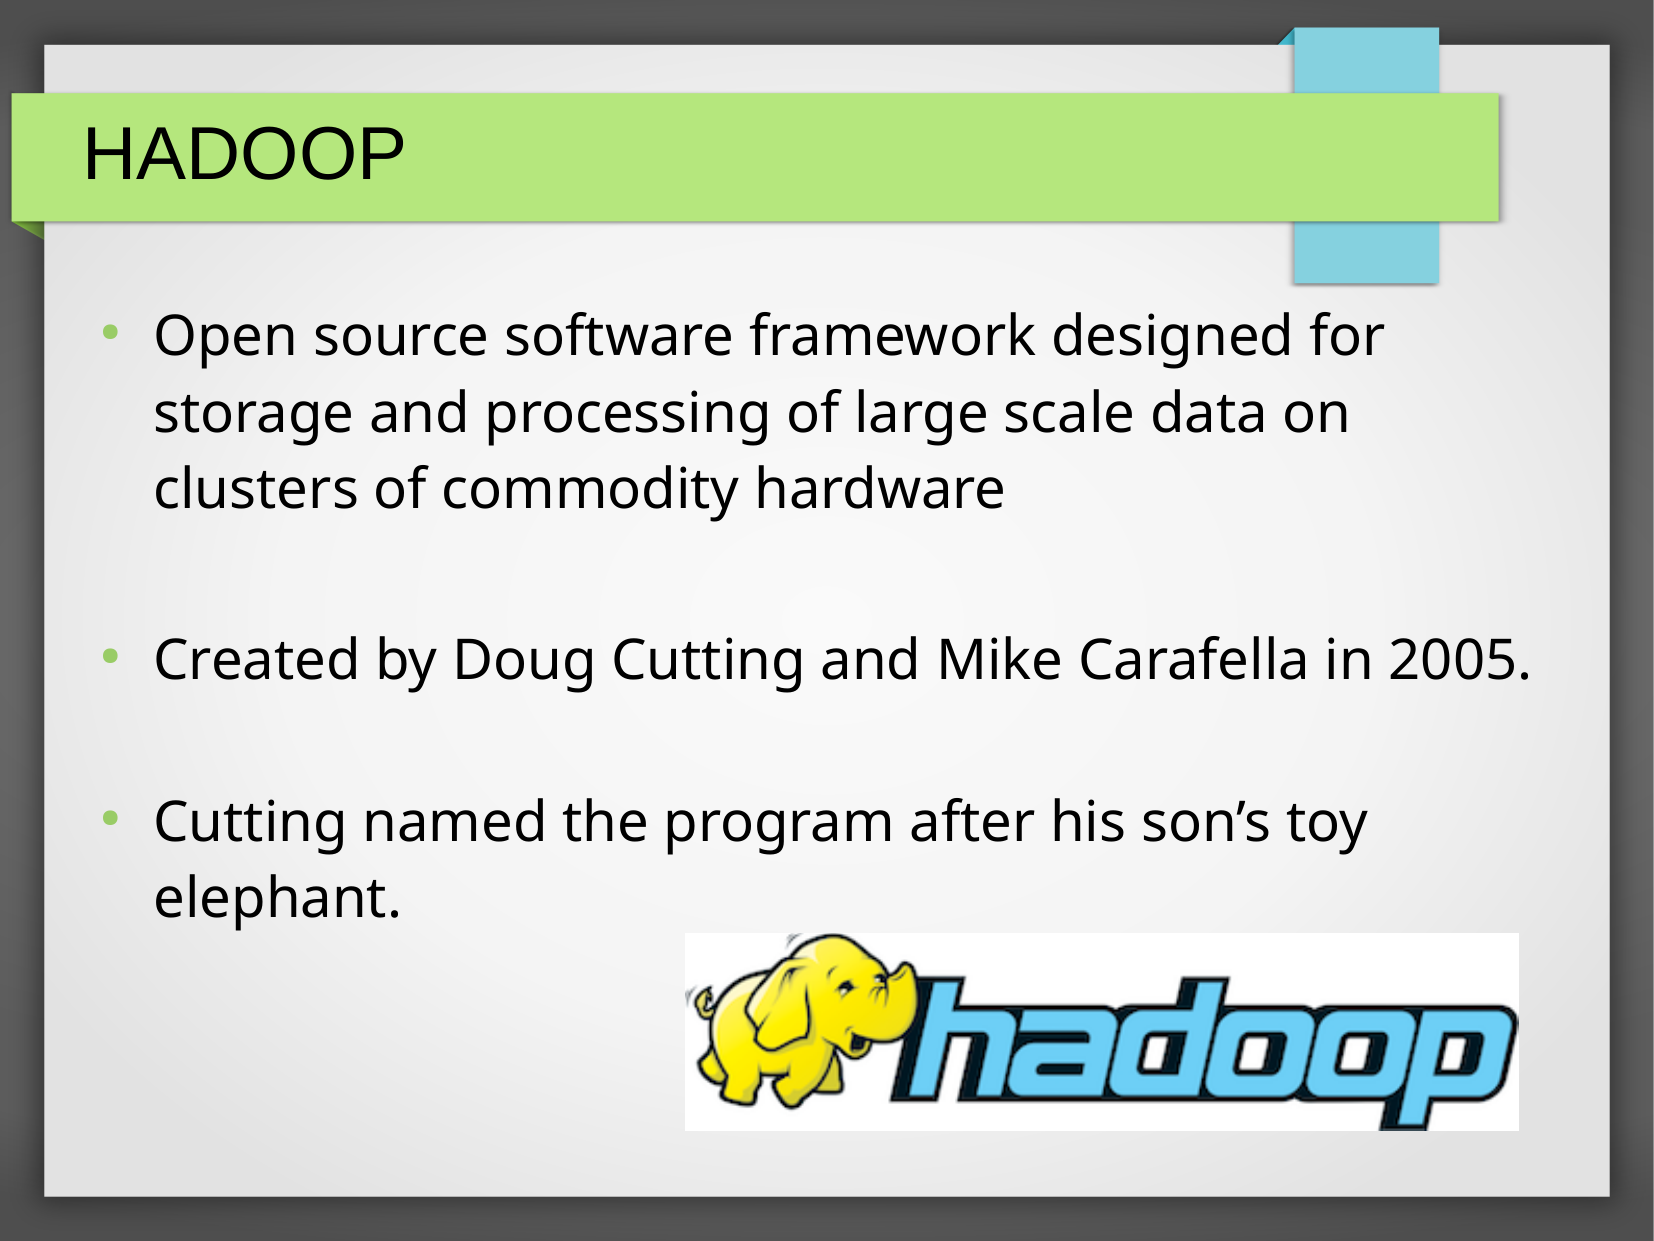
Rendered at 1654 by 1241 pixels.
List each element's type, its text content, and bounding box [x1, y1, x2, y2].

title HADOOP [82, 94, 1264, 213]
picture [0, 0, 1654, 1241]
list Open source software framework designed for storage and processing of large scale data on clusters of commodity hardware Created by Doug Cutting and Mike Carafella in 2005. Cutting named the program after his son’s toy elephant. [82, 295, 1571, 1015]
